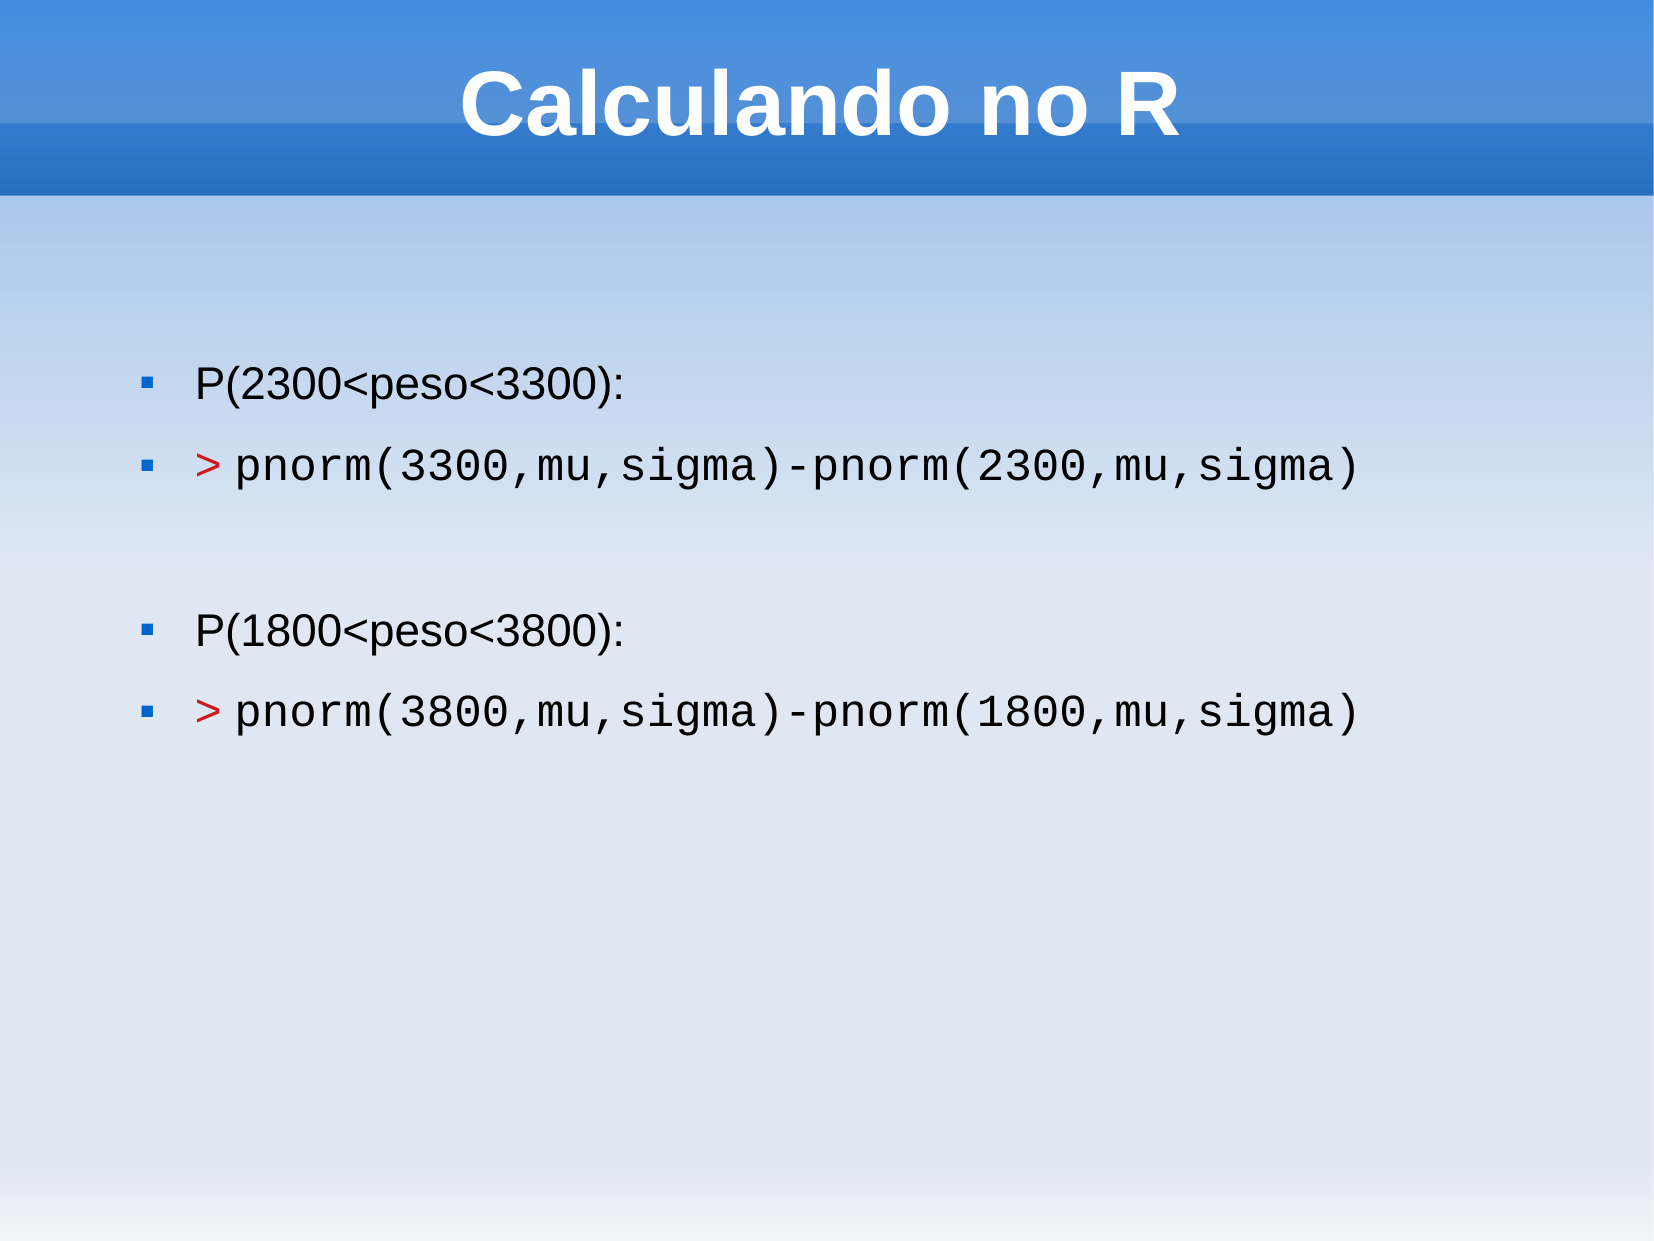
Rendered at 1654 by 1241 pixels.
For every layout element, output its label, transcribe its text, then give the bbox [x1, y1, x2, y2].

title Calculando no R [76, 0, 1565, 208]
list P(2300<peso<3300): > pnorm(3300,mu,sigma)-pnorm(2300,mu,sigma) P(1800<peso<3800): > pnorm(3800,mu,sigma)-pnorm(1800,mu,sigma) [123, 358, 1529, 1078]
picture [0, 0, 1654, 1241]
